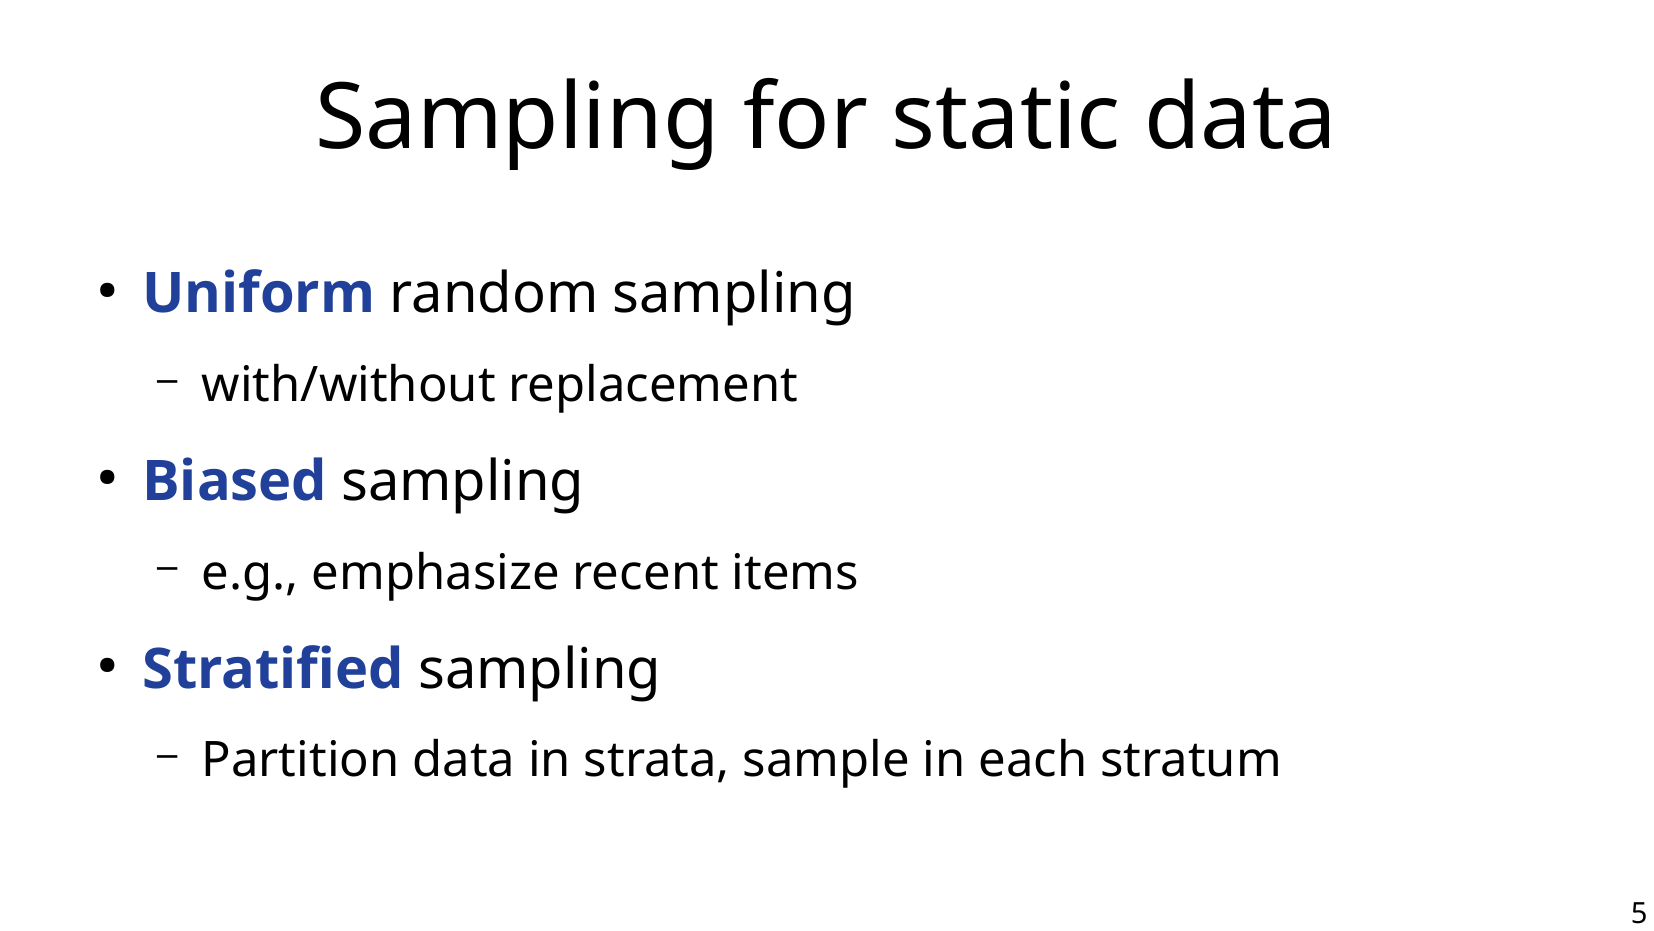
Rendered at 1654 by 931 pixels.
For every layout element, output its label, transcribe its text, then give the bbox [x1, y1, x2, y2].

list Uniform random sampling with/without replacement Biased sampling e.g., emphasize recent items Stratified sampling Partition data in strata, sample in each stratum [82, 253, 1571, 793]
title Sampling for static data [82, 1, 1571, 226]
